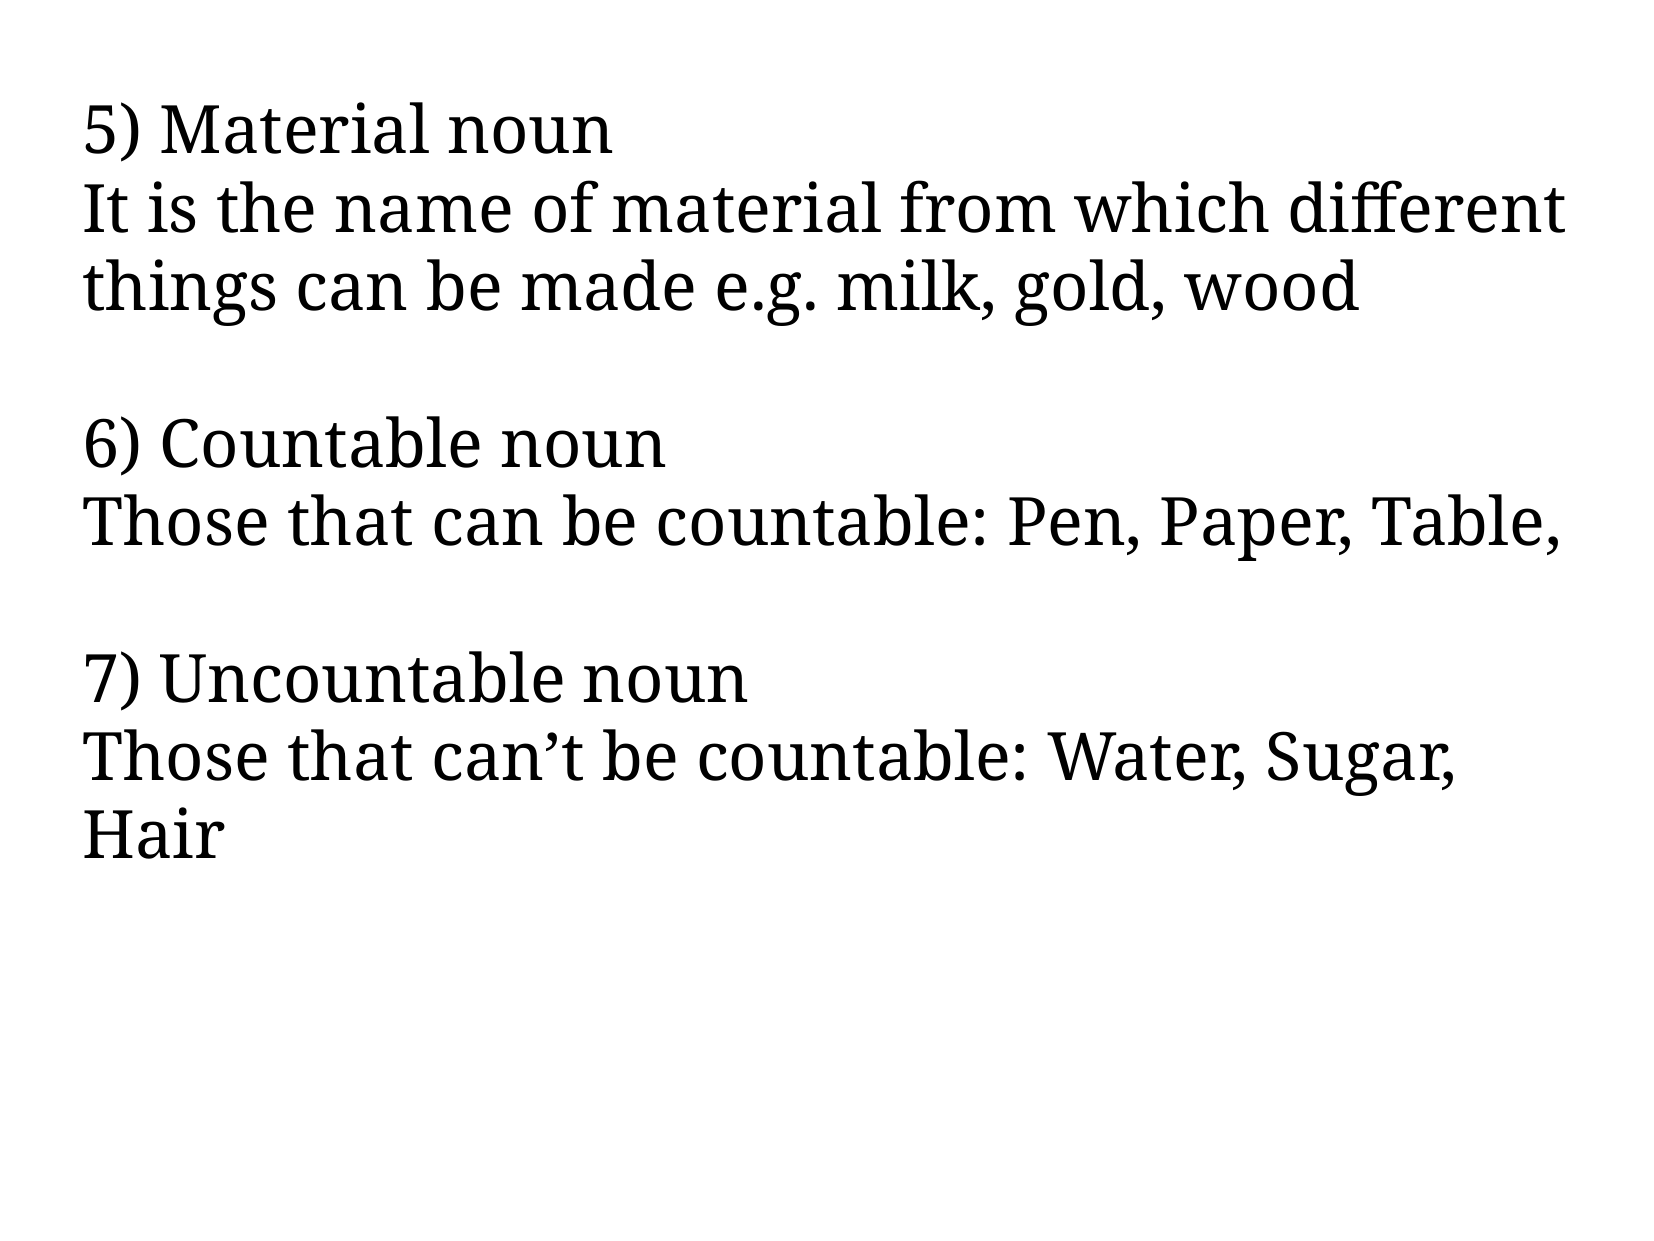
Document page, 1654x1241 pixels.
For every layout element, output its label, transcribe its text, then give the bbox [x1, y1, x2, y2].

text_box 5) Material noun It is the name of material from which different things can be made e.g. milk, gold, wood 6) Countable noun Those that can be countable: Pen, Paper, Table, 7) Uncountable noun Those that can’t be countable: Water, Sugar, Hair [82, 90, 1571, 1065]
